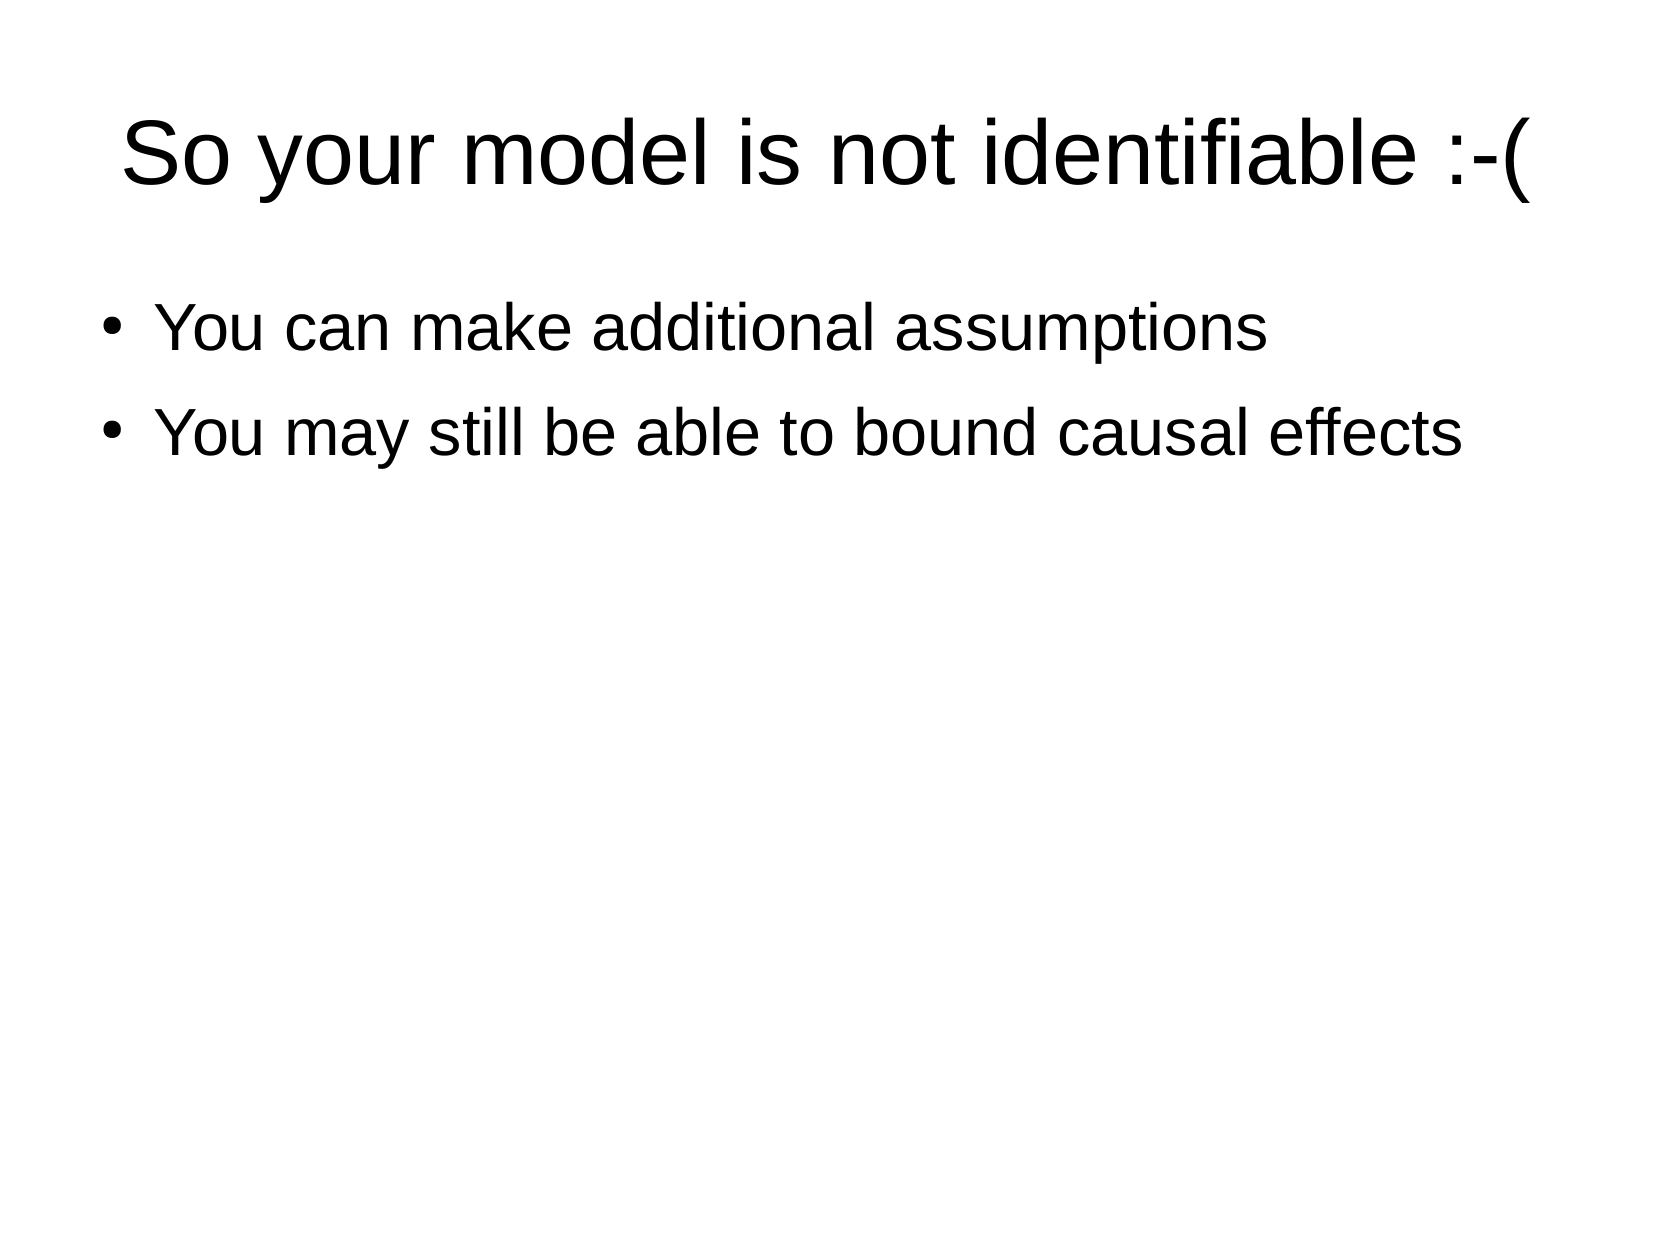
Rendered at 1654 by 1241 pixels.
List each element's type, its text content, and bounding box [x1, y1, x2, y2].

title So your model is not identifiable :-( [82, 49, 1571, 257]
list You can make additional assumptions You may still be able to bound causal effects [82, 290, 1571, 1010]
